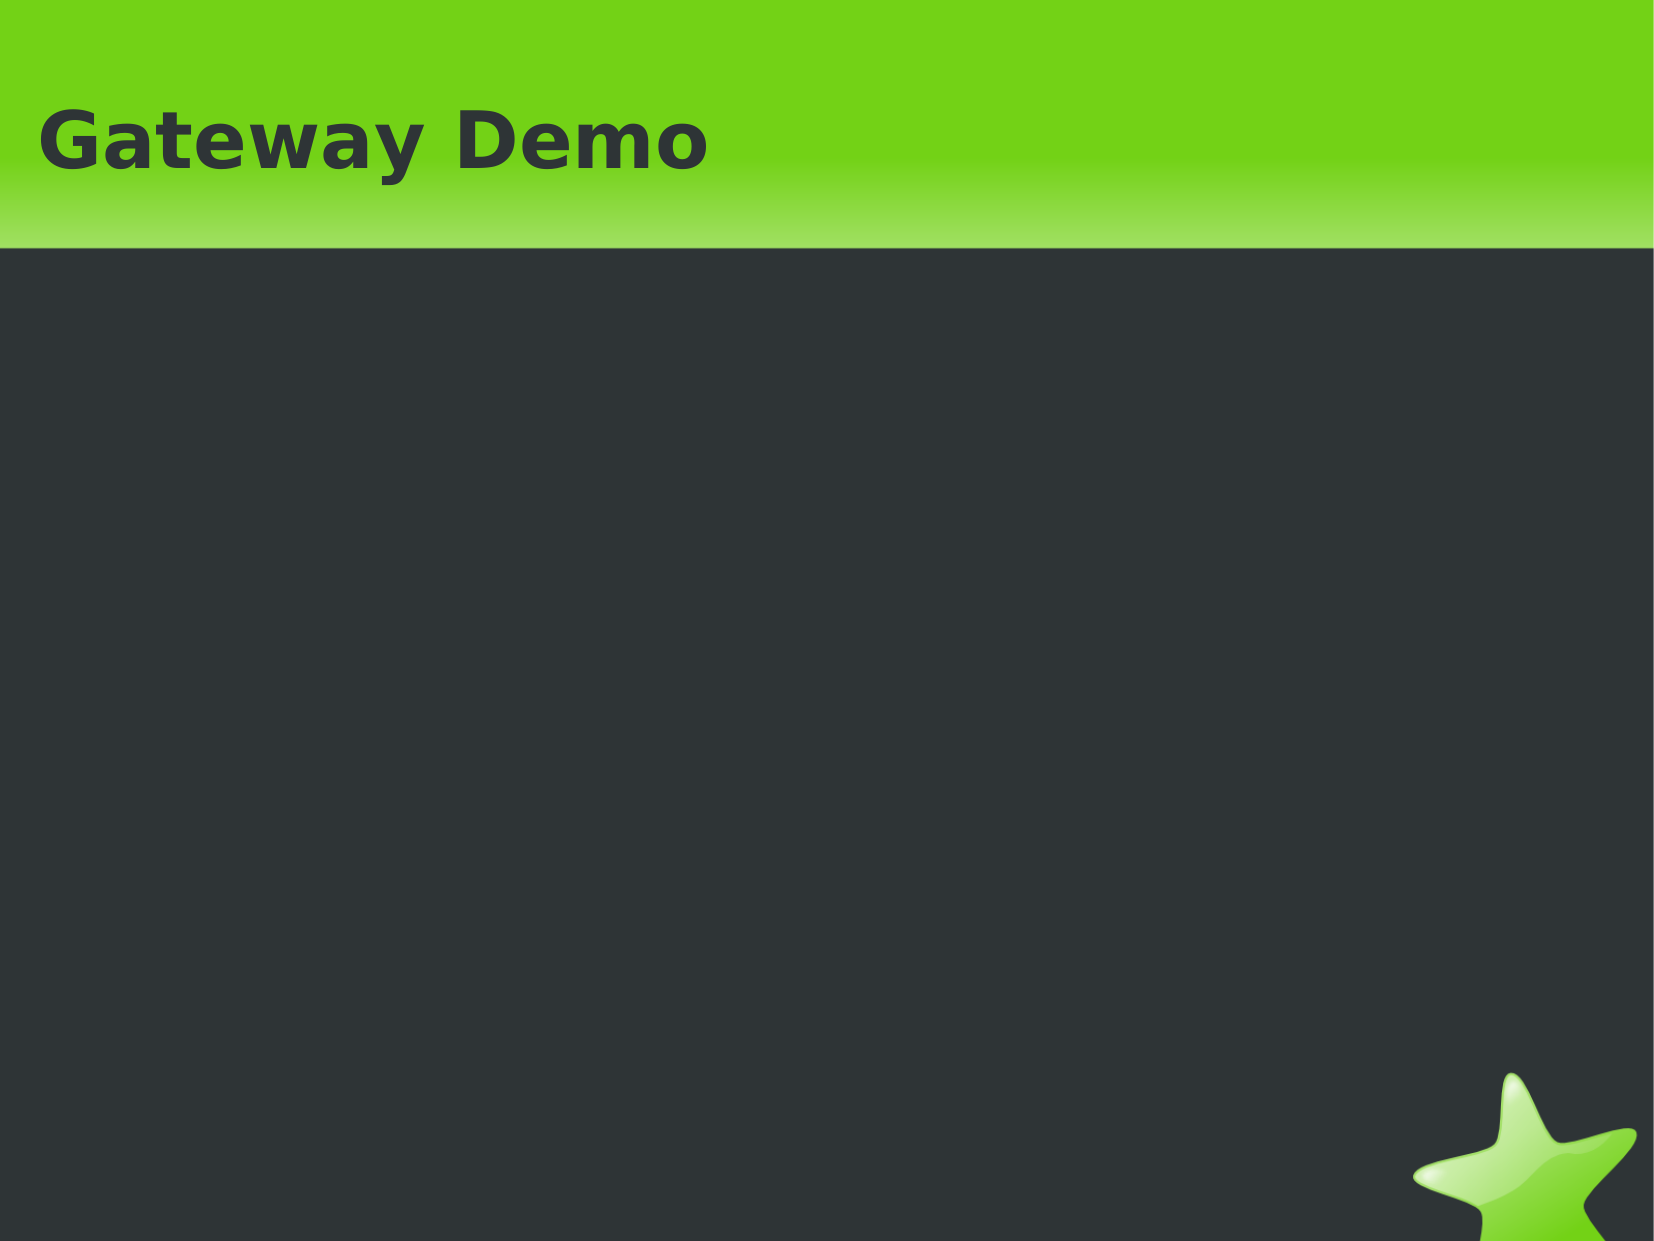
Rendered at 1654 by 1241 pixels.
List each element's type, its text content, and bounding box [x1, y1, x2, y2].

picture [0, 0, 1654, 1241]
title Gateway Demo [37, 37, 1654, 245]
